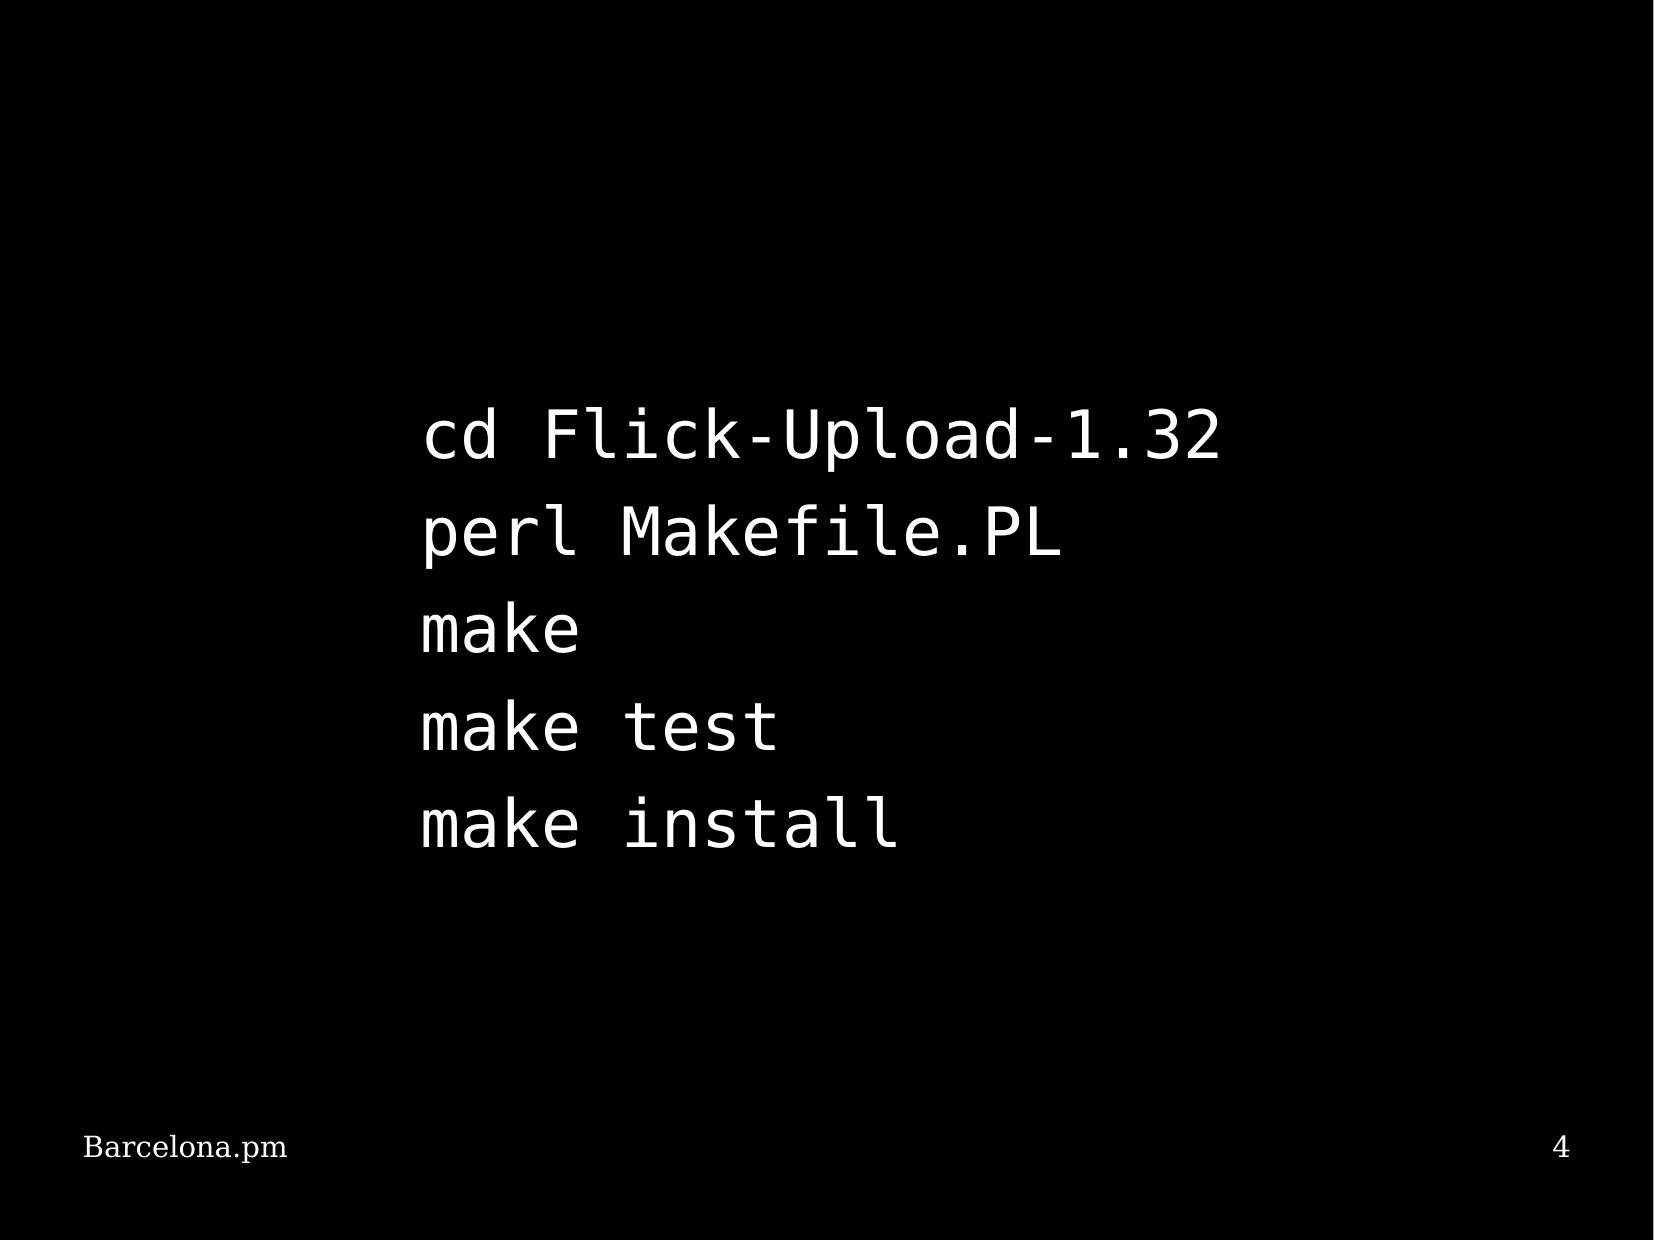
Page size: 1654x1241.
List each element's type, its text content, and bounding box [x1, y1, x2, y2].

title cd Flick-Upload-1.32 perl Makefile.PL make make test make install [420, 383, 1233, 857]
